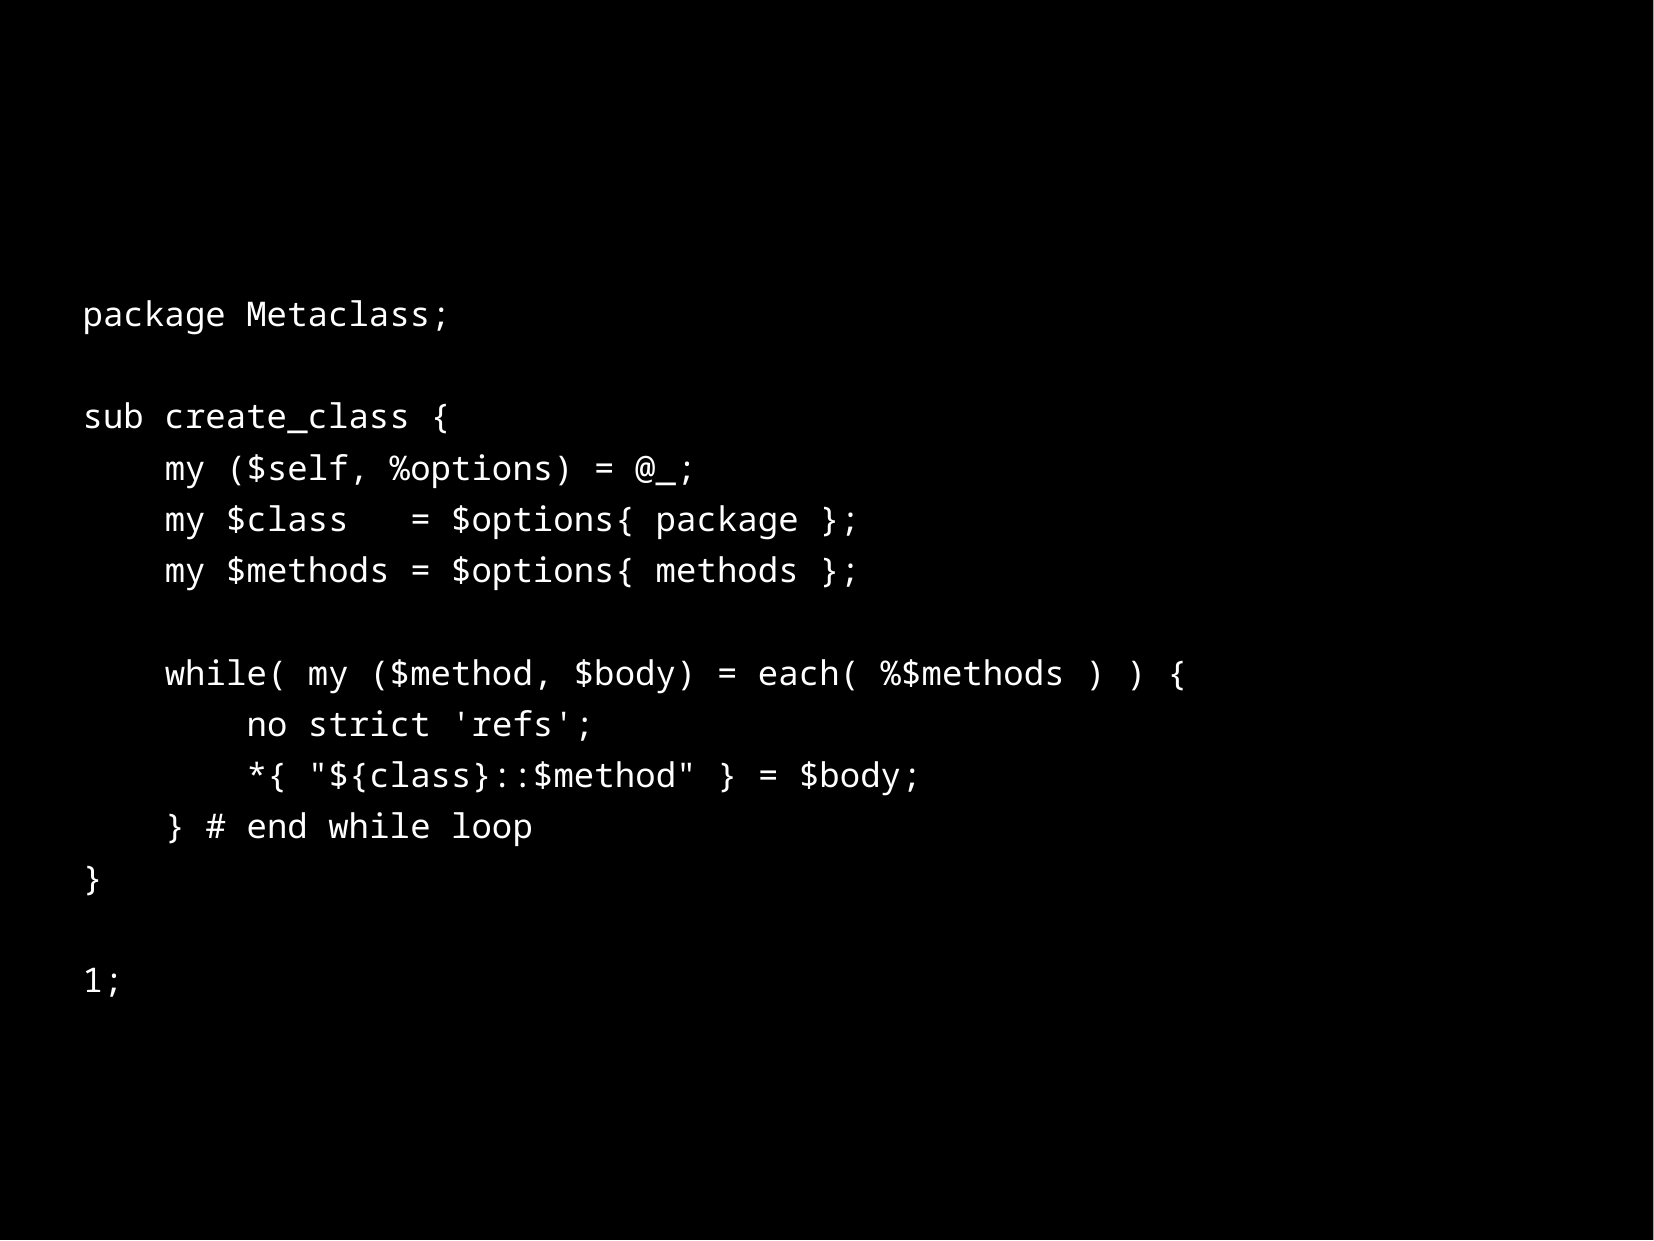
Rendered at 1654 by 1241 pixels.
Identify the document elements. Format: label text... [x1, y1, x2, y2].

list package Metaclass; sub create_class { my ($self, %options) = @_; my $class = $options{ package }; my $methods = $options{ methods }; while( my ($method, $body) = each( %$methods ) ) { no strict 'refs'; *{ "${class}::$method" } = $body; } # end while loop } 1; [82, 290, 1538, 1010]
